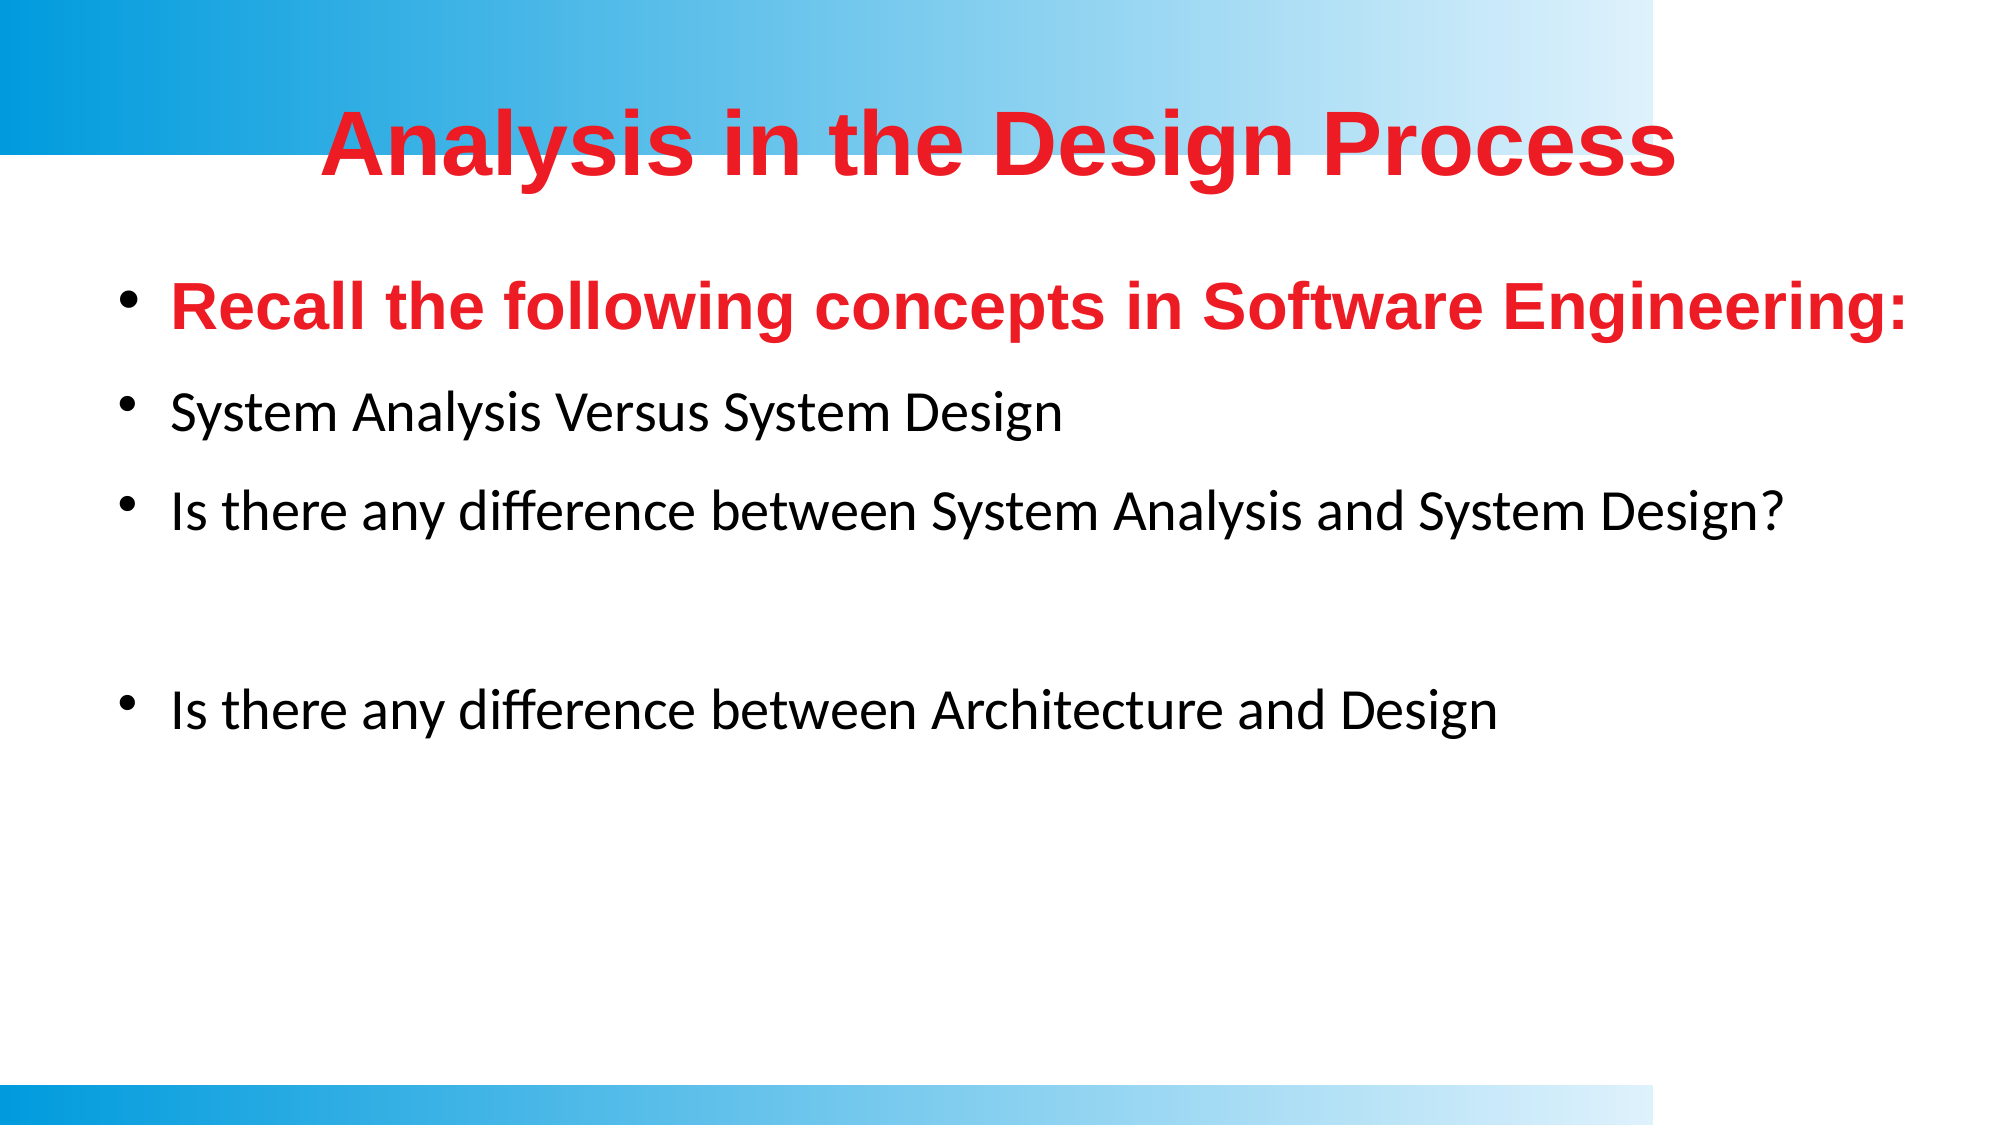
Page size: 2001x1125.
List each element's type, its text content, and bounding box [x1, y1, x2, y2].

list Recall the following concepts in Software Engineering: System Analysis Versus System Design Is there any difference between System Analysis and System Design? Is there any difference between Architecture and Design [99, 263, 1935, 945]
title Analysis in the Design Process [99, 44, 1900, 233]
